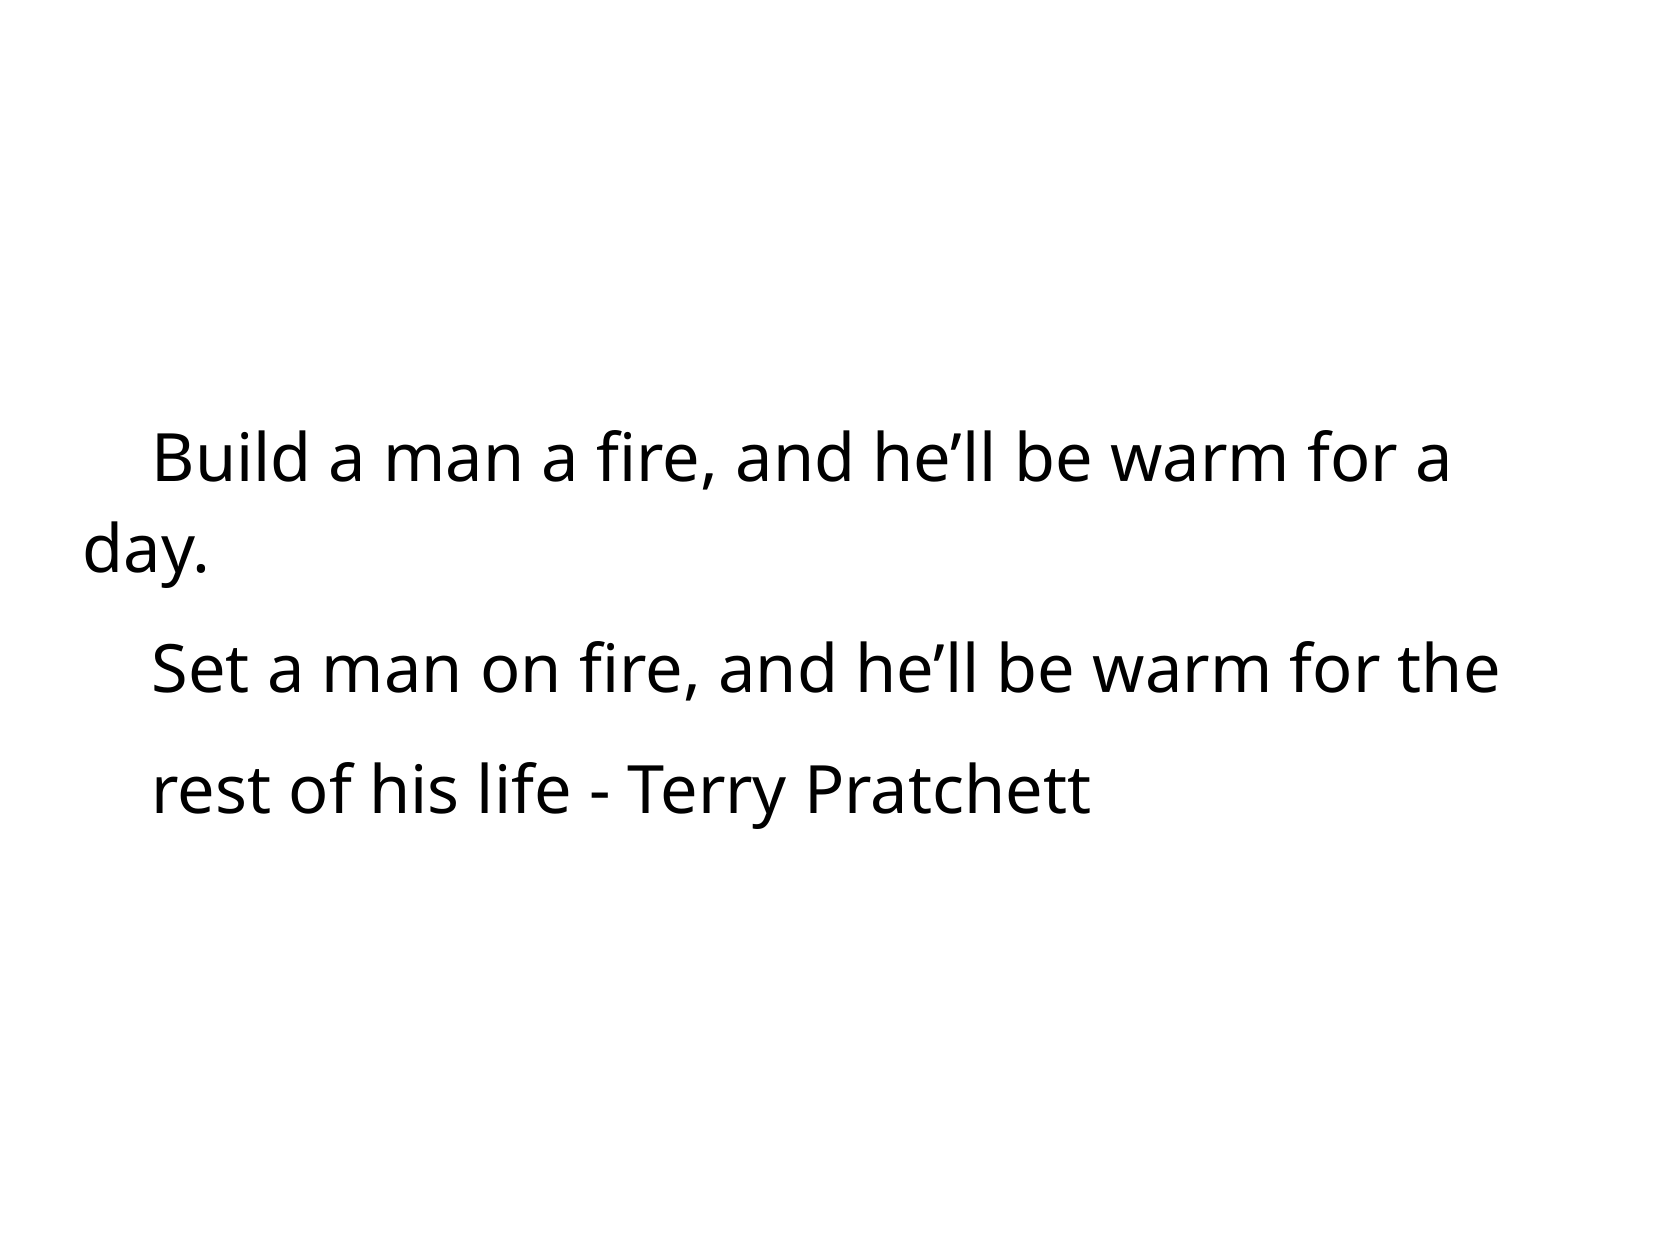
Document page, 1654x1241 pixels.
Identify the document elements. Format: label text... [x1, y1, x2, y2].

list Build a man a fire, and he’ll be warm for a day. Set a man on fire, and he’ll be warm for the rest of his life - Terry Pratchett [82, 290, 1571, 1109]
